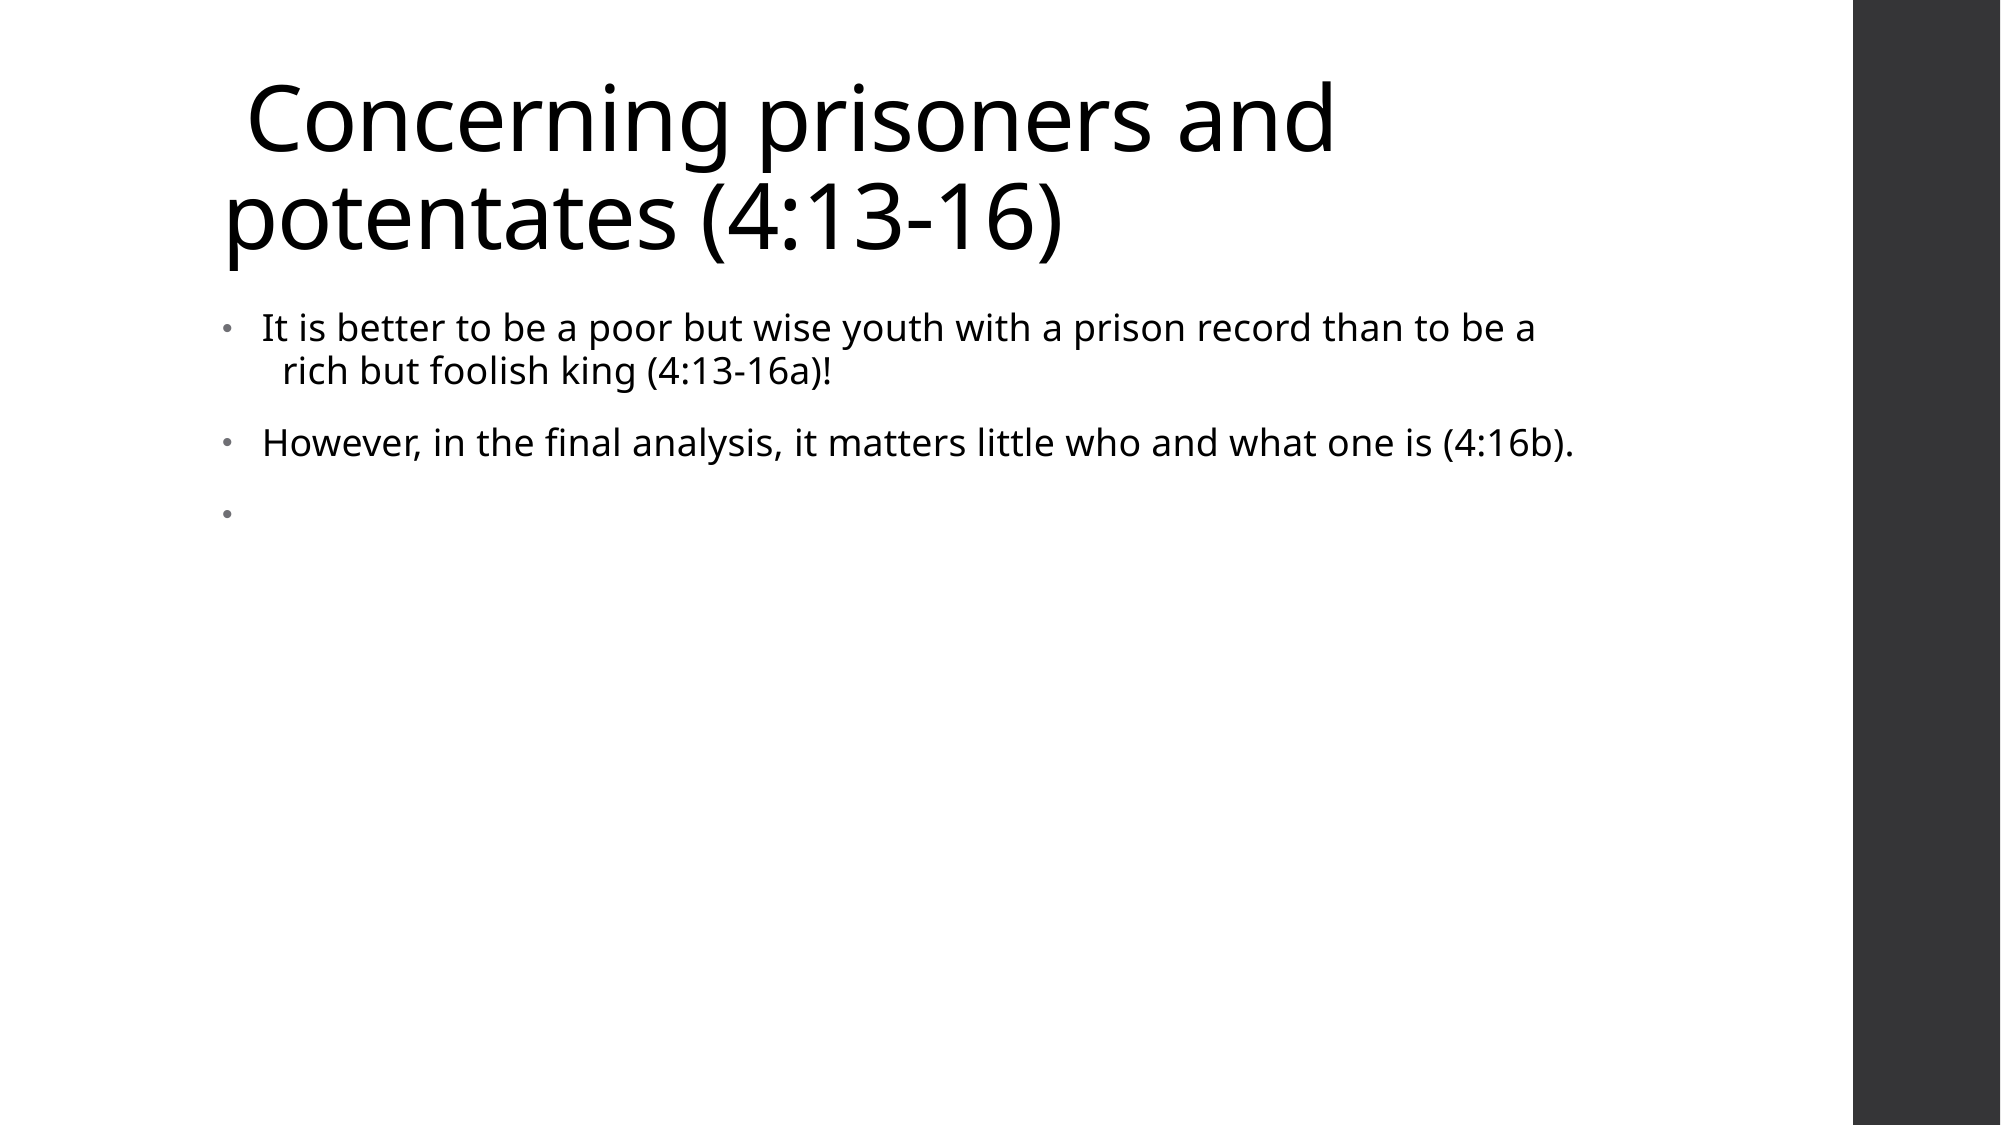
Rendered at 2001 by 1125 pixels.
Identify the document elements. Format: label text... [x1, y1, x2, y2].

title Concerning prisoners and potentates (4:13-16) [206, 60, 1797, 278]
list It is better to be a poor but wise youth with a prison record than to be a rich but foolish king (4:13-16a)! However, in the final analysis, it matters little who and what one is (4:16b). [206, 299, 1617, 1014]
